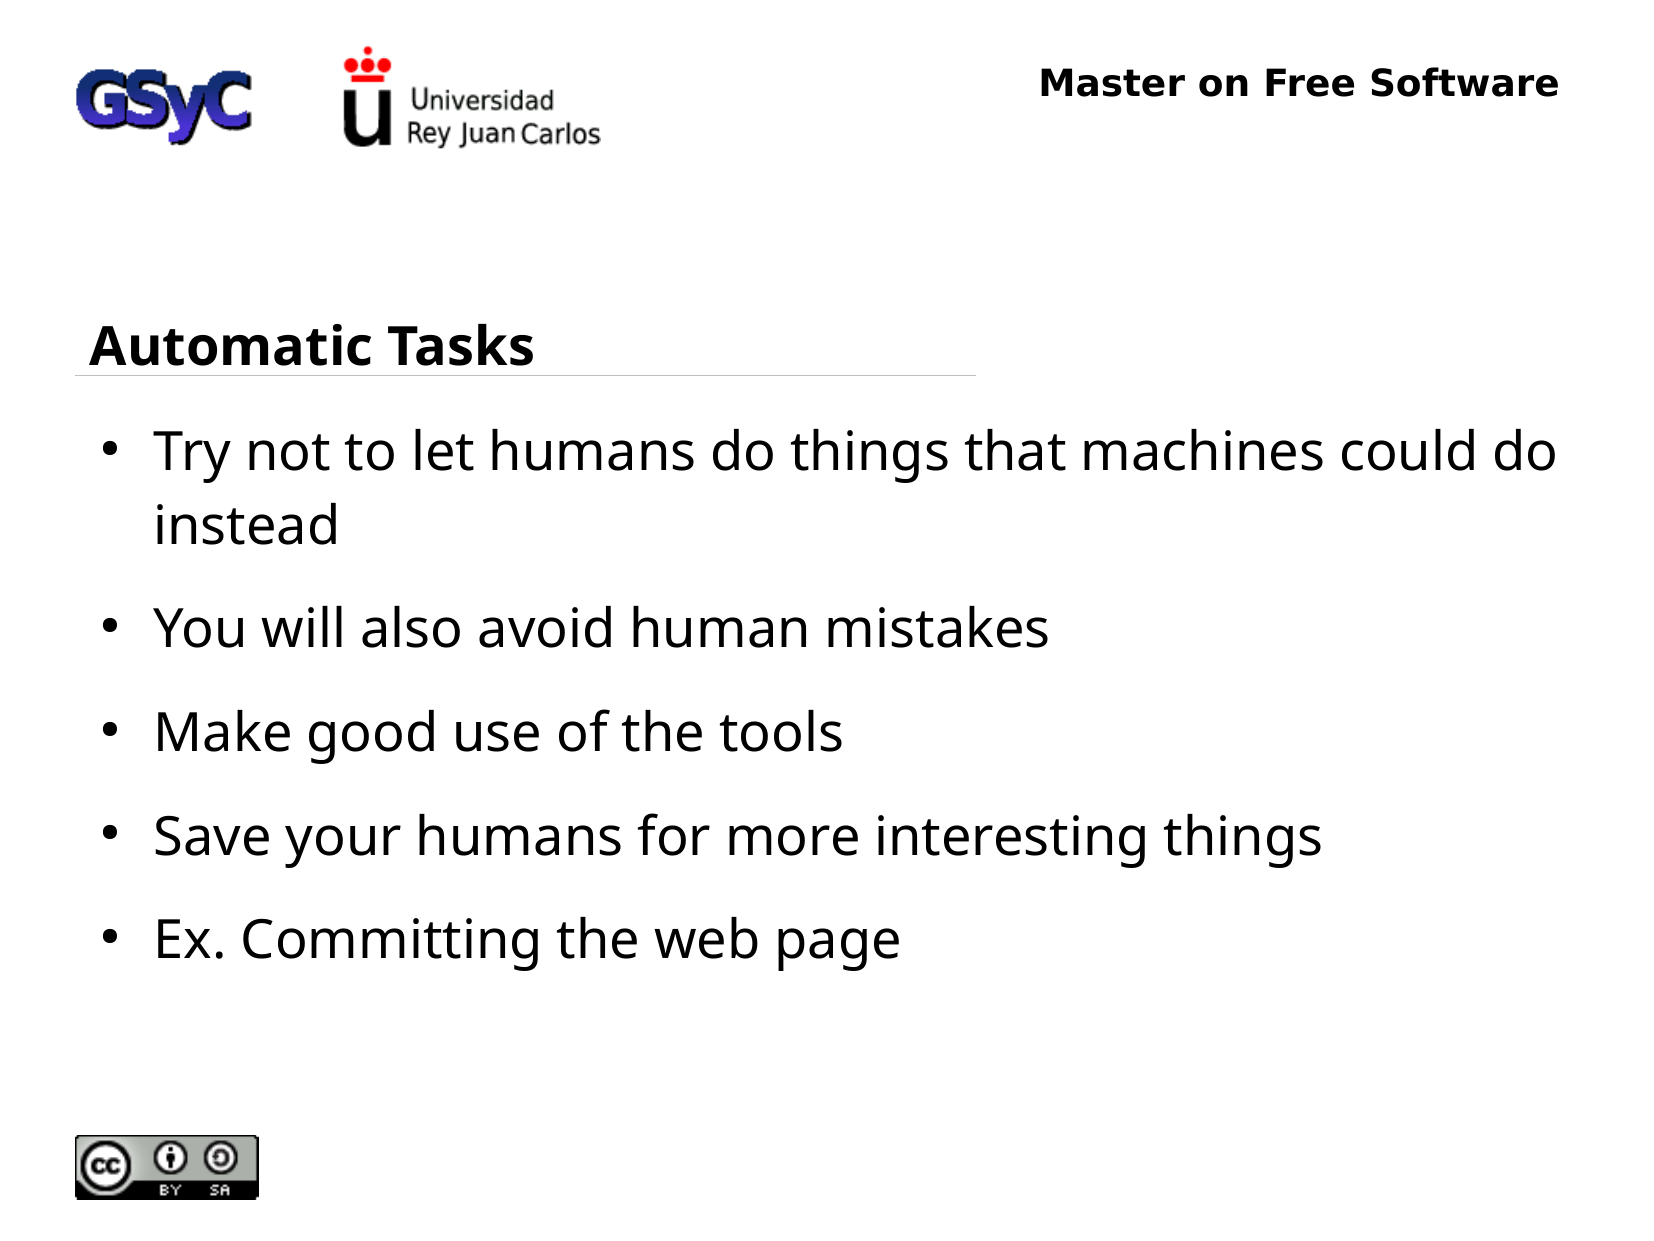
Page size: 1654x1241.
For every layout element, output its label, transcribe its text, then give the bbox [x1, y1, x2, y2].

picture [75, 46, 601, 150]
text_box Automatic Tasks [75, 300, 1538, 381]
text_box [75, 412, 1576, 1163]
list Try not to let humans do things that machines could do instead You will also avoid human mistakes Make good use of the tools Save your humans for more interesting things Ex. Committing the web page [82, 412, 1571, 1109]
picture [75, 1163, 259, 1200]
